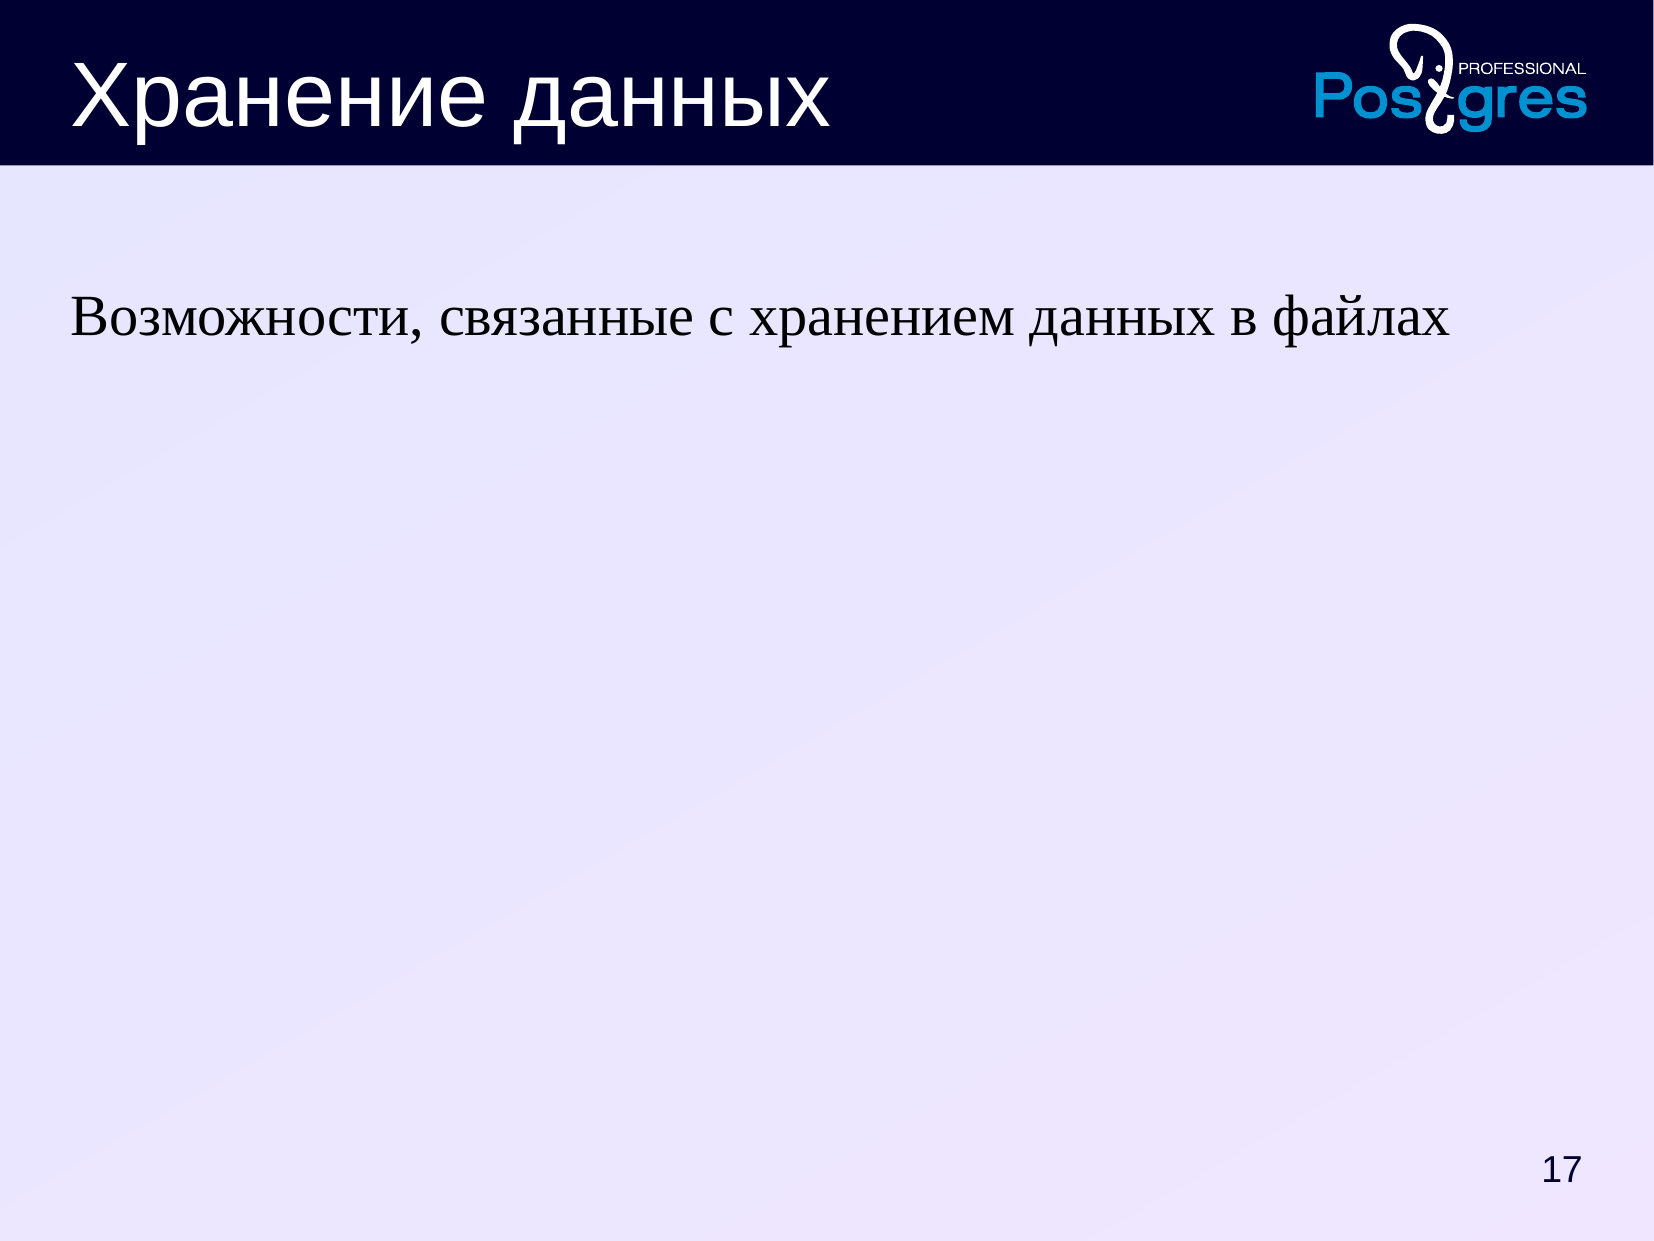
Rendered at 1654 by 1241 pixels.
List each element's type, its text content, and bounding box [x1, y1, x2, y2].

list Возможности, связанные с хранением данных в файлах [70, 283, 1559, 1125]
title Хранение данных [70, 43, 1241, 147]
